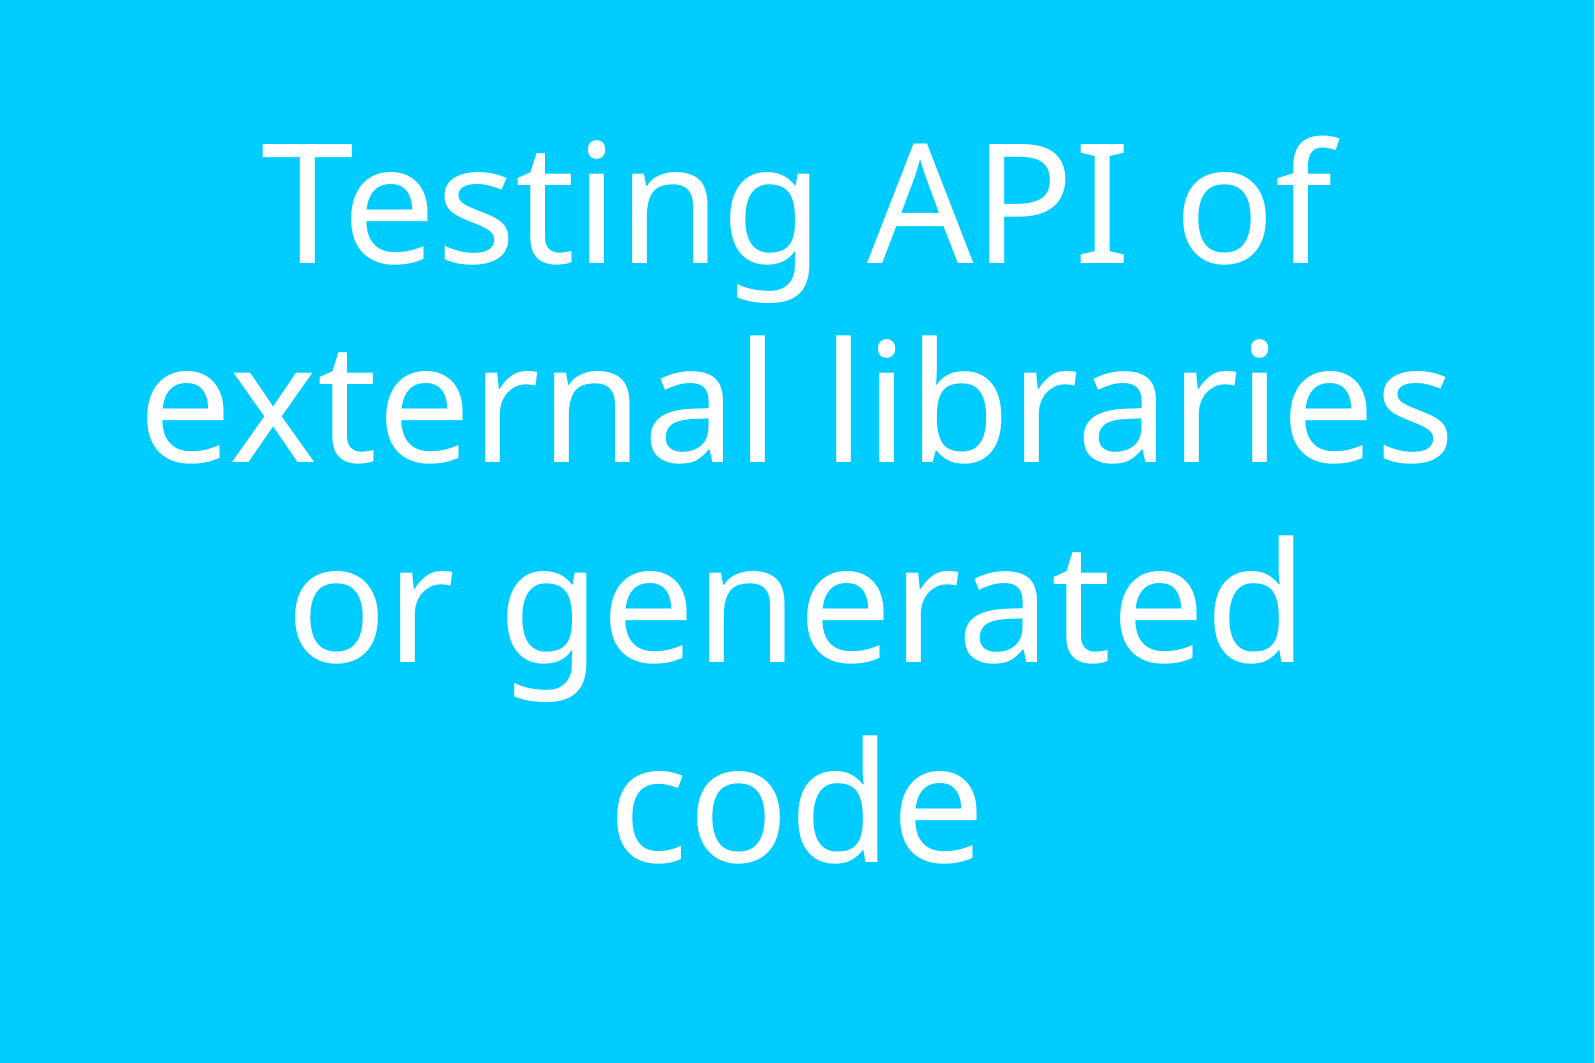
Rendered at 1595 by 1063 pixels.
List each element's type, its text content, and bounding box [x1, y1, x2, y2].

text_box Testing API of external libraries or generated code [79, 42, 1515, 951]
